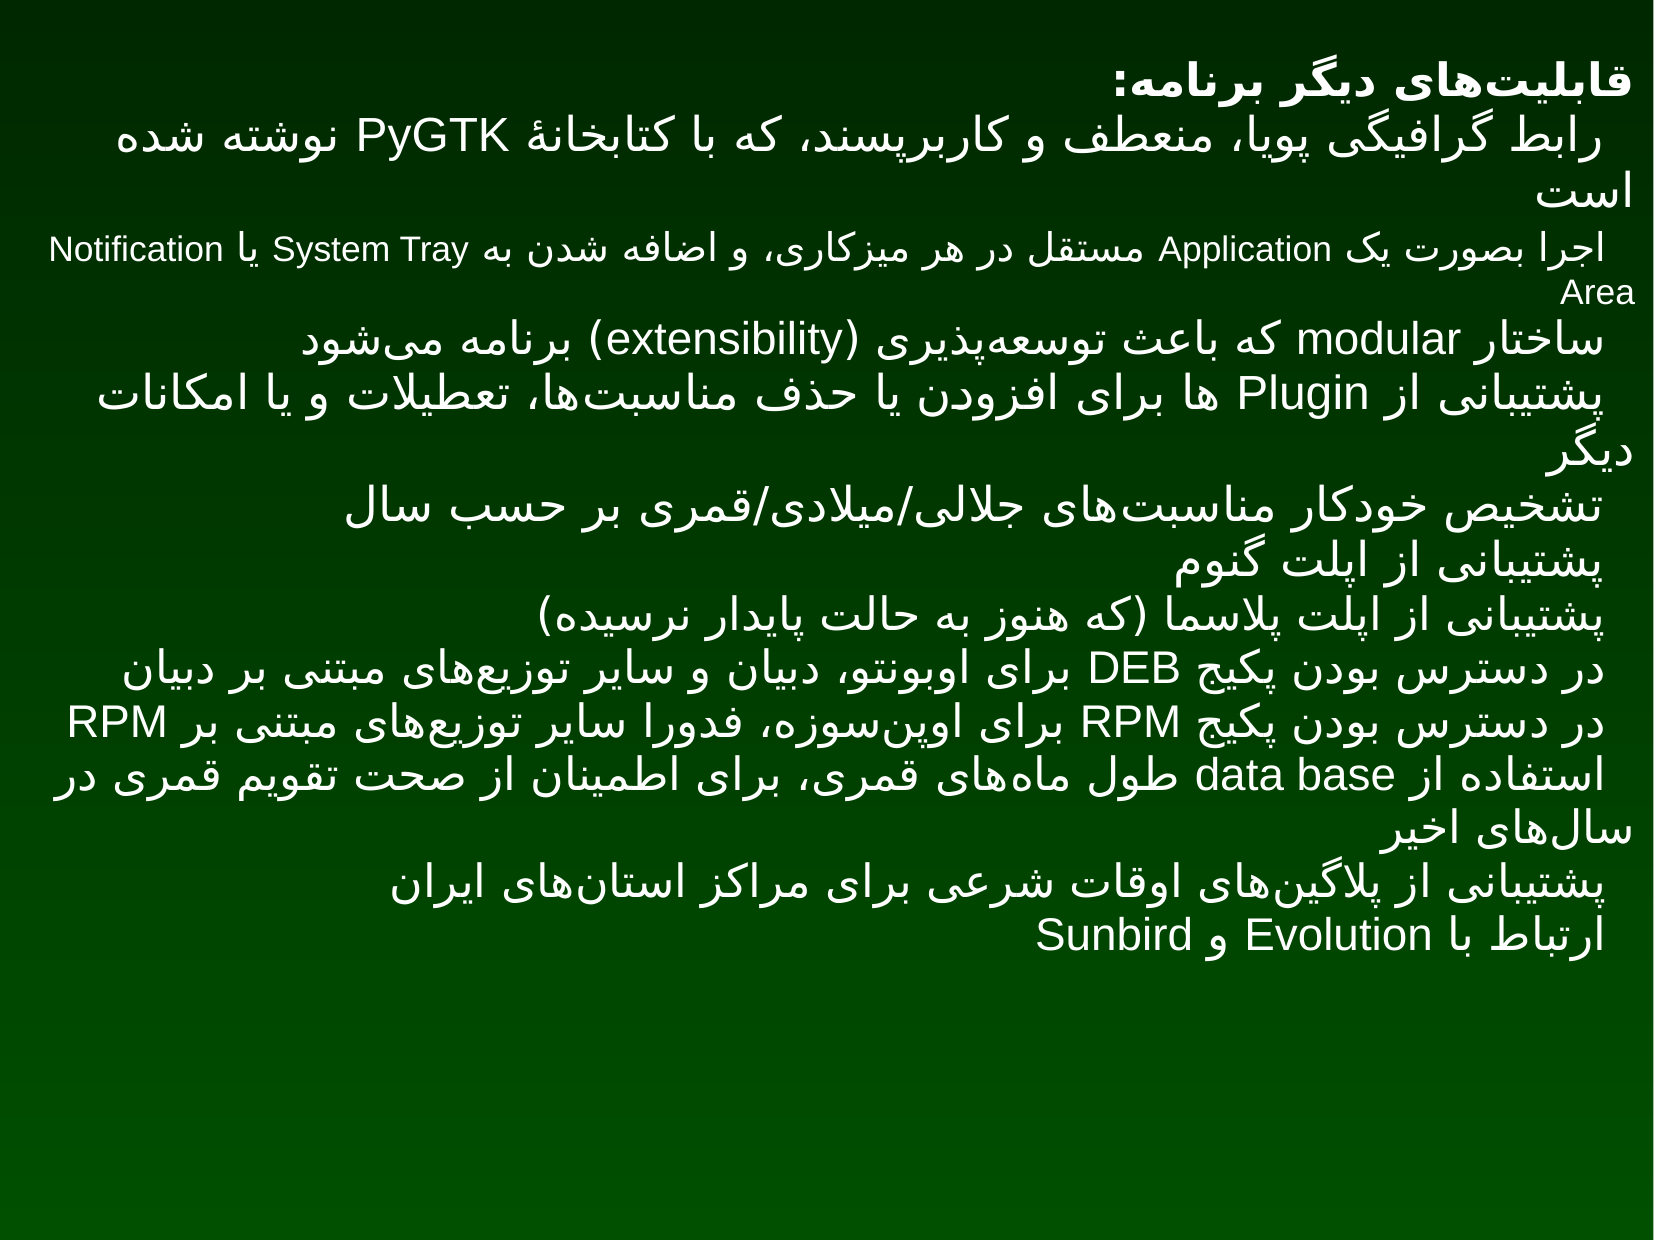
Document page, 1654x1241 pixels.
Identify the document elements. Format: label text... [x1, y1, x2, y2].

text_box قابلیت‌های دیگر برنامه: رابط گرافیگی پویا، منعطف و کاربرپسند، که با کتابخانهٔ PyGTK نوشته شده است اجرا بصورت یک Application مستقل در هر میزکاری، و اضافه شدن به System Tray یا Notification Area ساختار modular که باعث توسعه‌پذیری (extensibility) برنامه می‌شود پشتیبانی از Plugin ها برای افزودن یا حذف مناسبت‌ها، تعطیلات و یا امکانات دیگر تشخیص خودکار مناسبت‌های جلالی/میلادی/قمری بر حسب سال پشتیبانی از اپلت گنوم پشتیبانی از اپلت پلاسما (که هنوز به حالت پایدار نرسیده) در دسترس بودن پکیج DEB برای اوبونتو، دبیان و سایر توزیع‌های مبتنی بر دبیان در دسترس بودن پکیج RPM برای اوپن‌سوزه، فدورا سایر توزیع‌های مبتنی بر RPM استفاده از data base طول ماه‌های قمری، برای اطمینان از صحت تقویم قمری در سال‌های اخیر پشتیبانی از پلاگین‌های اوقات شرعی برای مراکز استان‌های ایران ارتباط با Evolution و Sunbird [0, 46, 1651, 1061]
